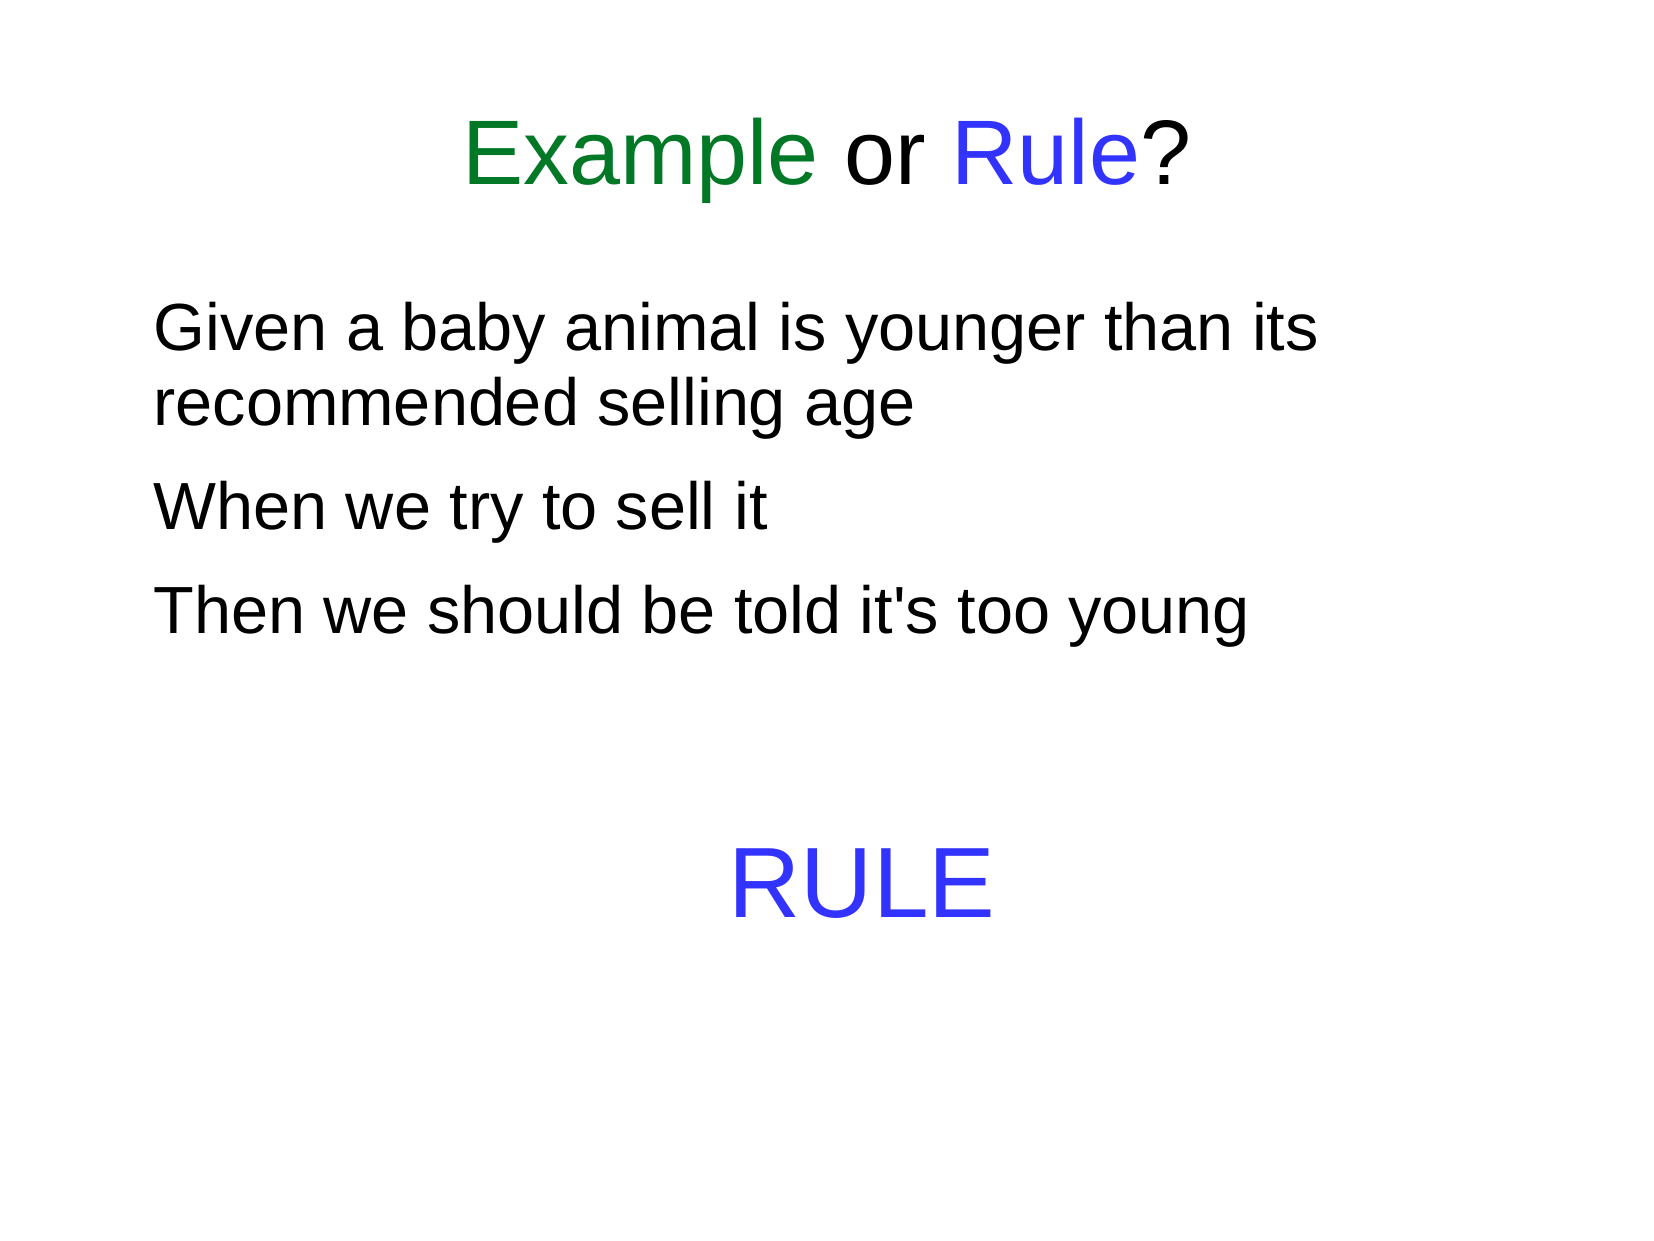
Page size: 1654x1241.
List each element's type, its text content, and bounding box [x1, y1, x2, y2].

title Example or Rule? [82, 49, 1571, 257]
list Given a baby animal is younger than its recommended selling age When we try to sell it Then we should be told it's too young RULE [82, 290, 1571, 1010]
